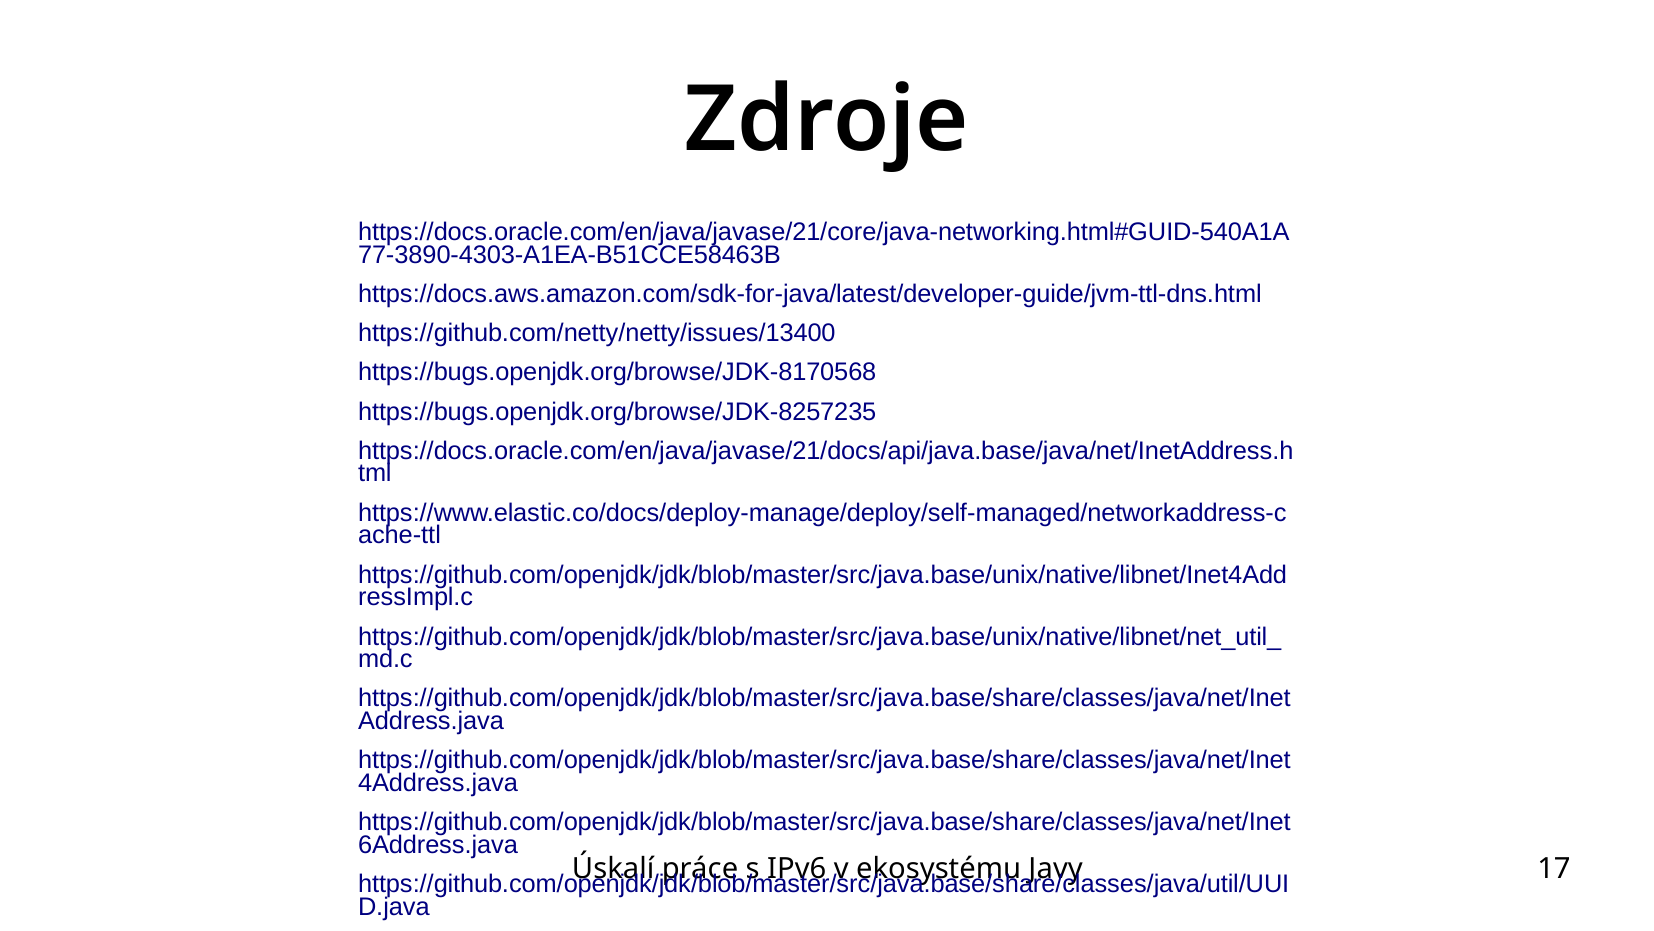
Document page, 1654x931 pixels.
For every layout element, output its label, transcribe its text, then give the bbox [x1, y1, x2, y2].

title Zdroje [82, 37, 1571, 193]
list https://docs.oracle.com/en/java/javase/21/core/java-networking.html#GUID-540A1A77-3890-4303-A1EA-B51CCE58463B https://docs.aws.amazon.com/sdk-for-java/latest/developer-guide/jvm-ttl-dns.html https://github.com/netty/netty/issues/13400 https://bugs.openjdk.org/browse/JDK-8170568 https://bugs.openjdk.org/browse/JDK-8257235 https://docs.oracle.com/en/java/javase/21/docs/api/java.base/java/net/InetAddress.html https://www.elastic.co/docs/deploy-manage/deploy/self-managed/networkaddress-cache-ttl https://github.com/openjdk/jdk/blob/master/src/java.base/unix/native/libnet/Inet4AddressImpl.c https://github.com/openjdk/jdk/blob/master/src/java.base/unix/native/libnet/net_util_md.c https://github.com/openjdk/jdk/blob/master/src/java.base/share/classes/java/net/InetAddress.java https://github.com/openjdk/jdk/blob/master/src/java.base/share/classes/java/net/Inet4Address.java https://github.com/openjdk/jdk/blob/master/src/java.base/share/classes/java/net/Inet6Address.java https://github.com/openjdk/jdk/blob/master/src/java.base/share/classes/java/util/UUID.java man capabilities(7) [358, 217, 1296, 758]
